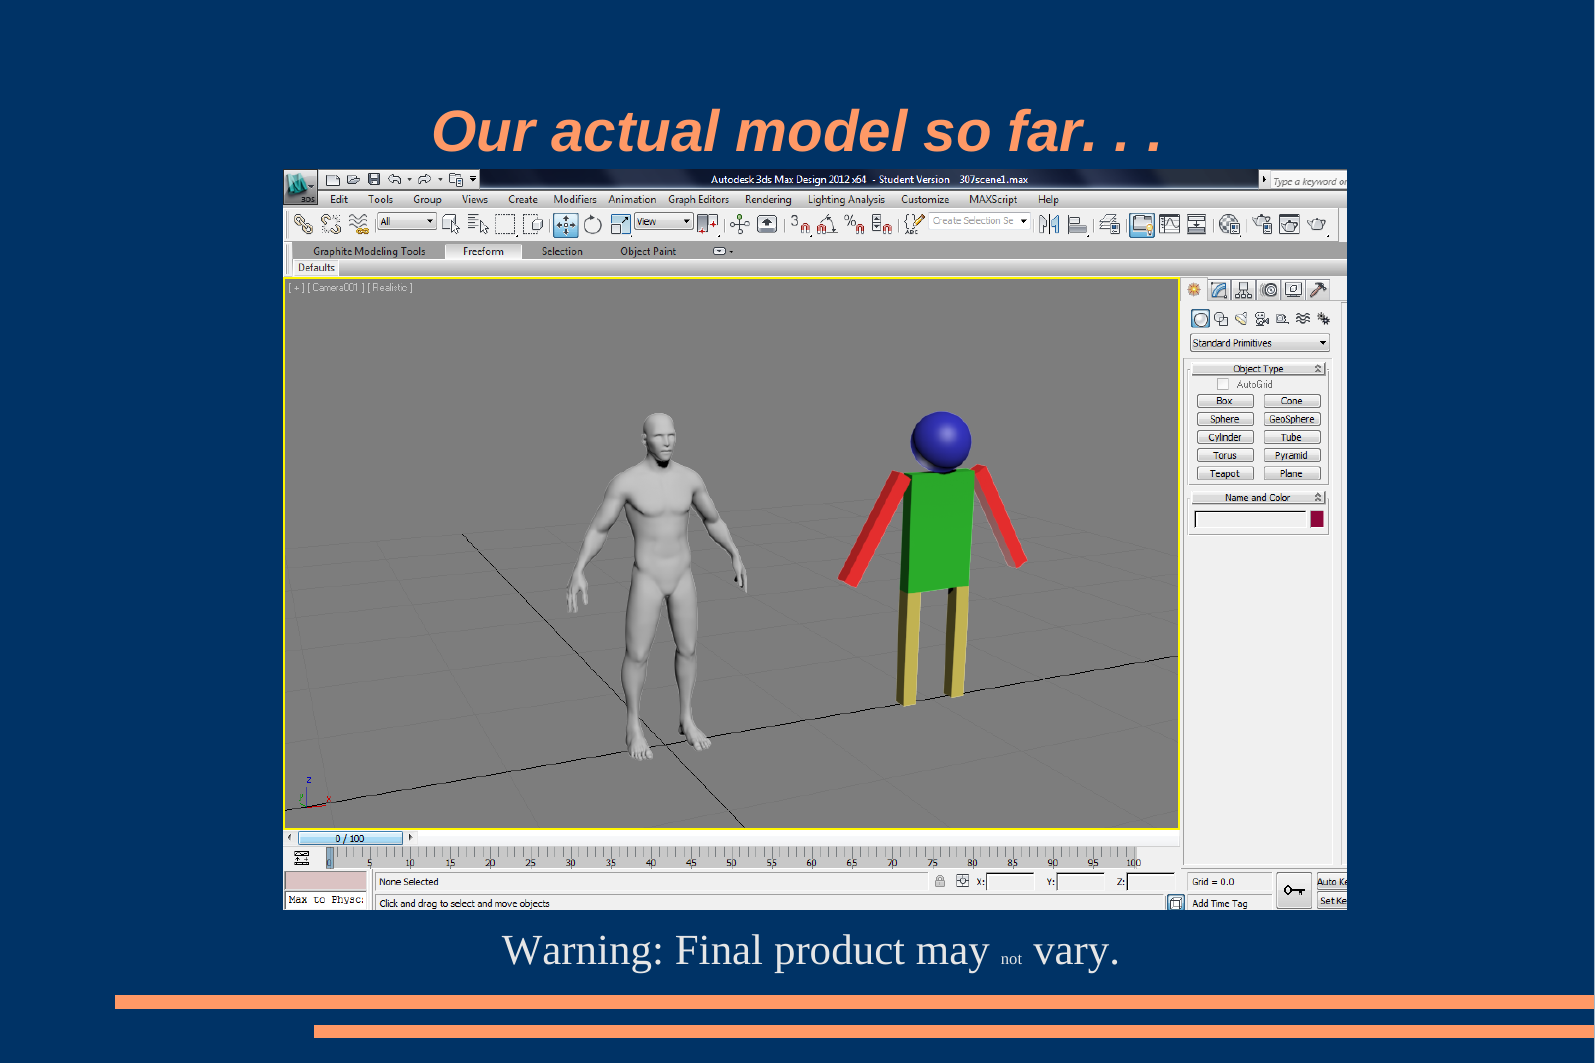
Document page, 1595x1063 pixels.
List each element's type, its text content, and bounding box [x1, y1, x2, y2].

picture [283, 169, 1347, 910]
list Warning: Final product may not vary. [117, 921, 1505, 993]
title Our actual model so far. . . [117, 39, 1479, 218]
